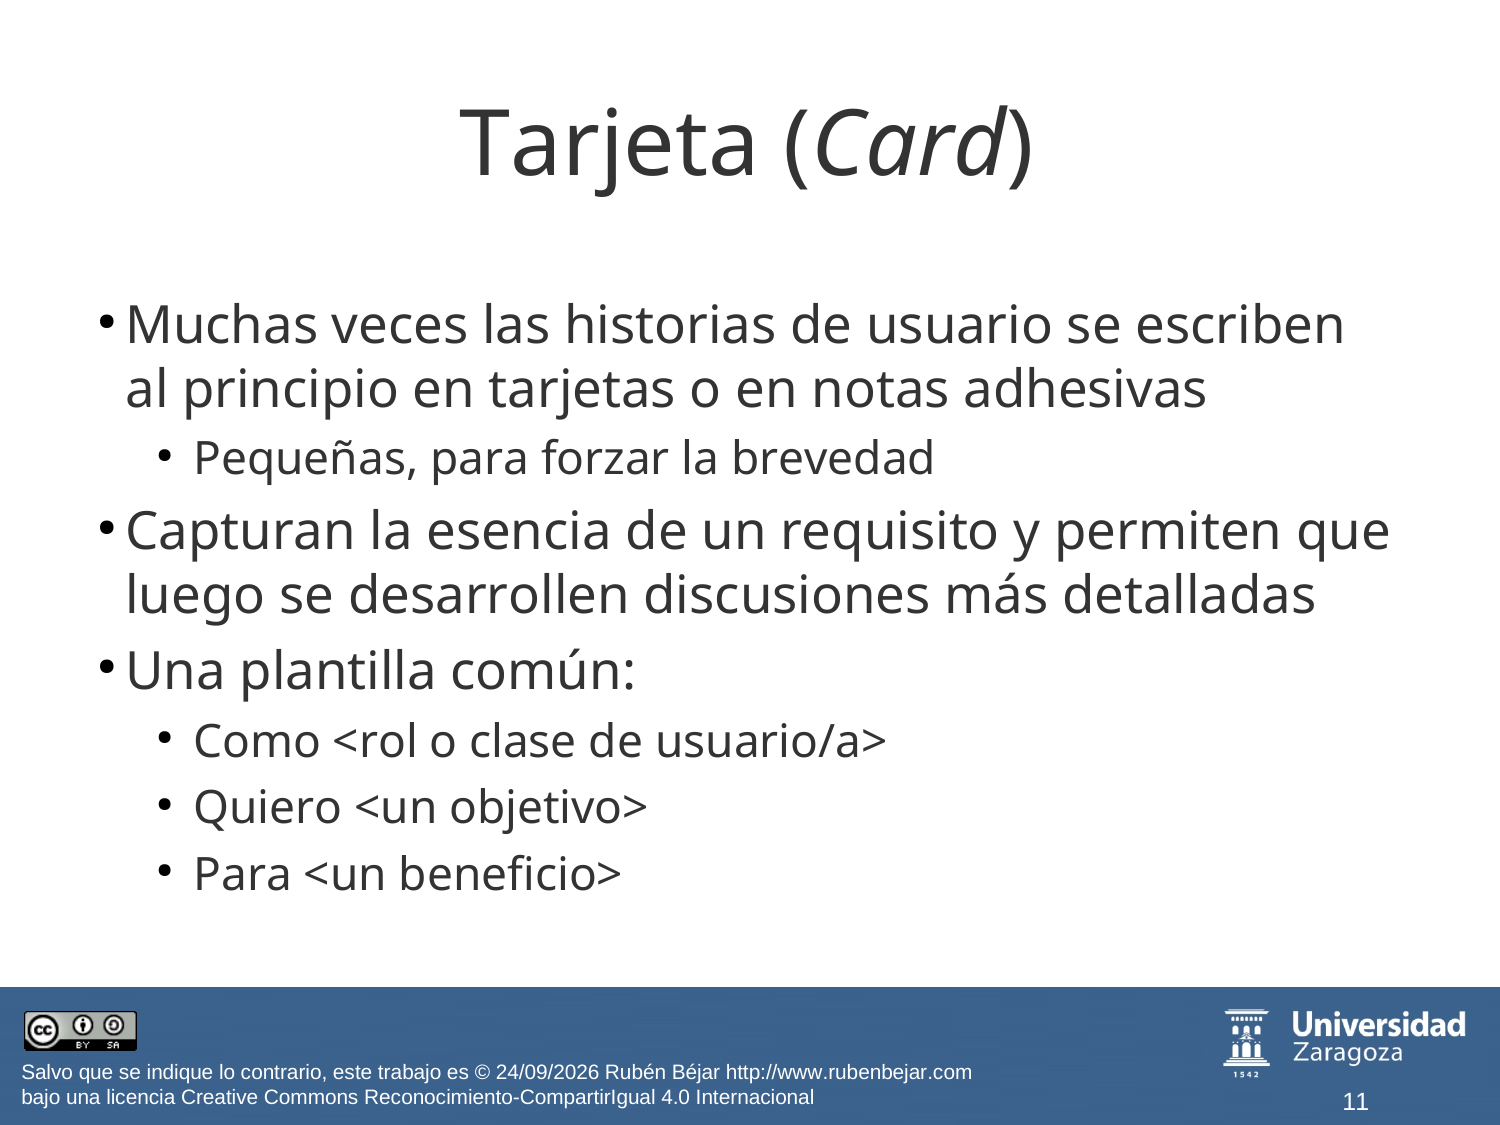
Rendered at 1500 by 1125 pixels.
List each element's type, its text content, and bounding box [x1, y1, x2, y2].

picture [0, 987, 1500, 1125]
title Tarjeta (Card) [74, 21, 1420, 257]
list Muchas veces las historias de usuario se escriben al principio en tarjetas o en notas adhesivas Pequeñas, para forzar la brevedad Capturan la esencia de un requisito y permiten que luego se desarrollen discusiones más detalladas Una plantilla común: Como <rol o clase de usuario/a> Quiero <un objetivo> Para <un beneficio> [82, 283, 1418, 957]
